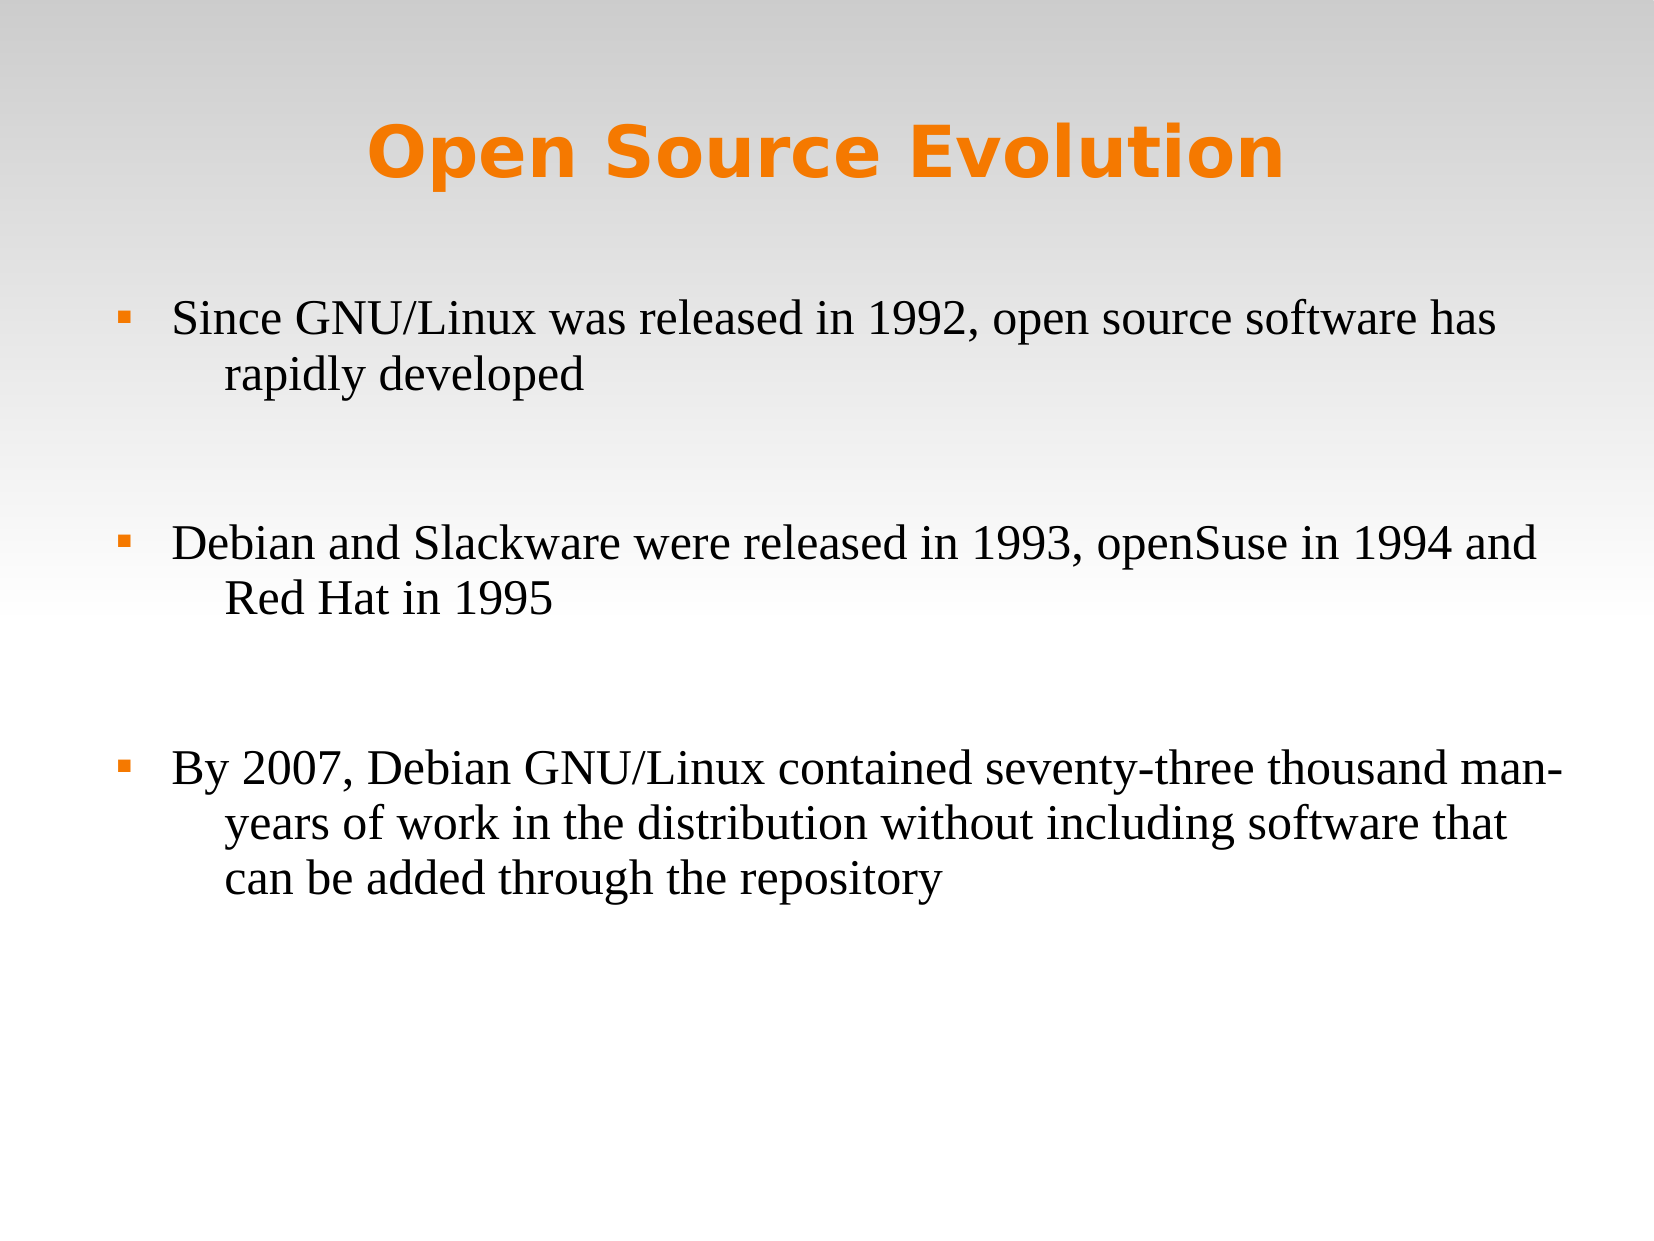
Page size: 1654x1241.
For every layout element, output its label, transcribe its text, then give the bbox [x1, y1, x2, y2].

list Since GNU/Linux was released in 1992, open source software has rapidly developed Debian and Slackware were released in 1993, openSuse in 1994 and Red Hat in 1995 By 2007, Debian GNU/Linux contained seventy-three thousand man-years of work in the distribution without including software that can be added through the repository [82, 290, 1571, 1109]
title Open Source Evolution [82, 49, 1571, 257]
